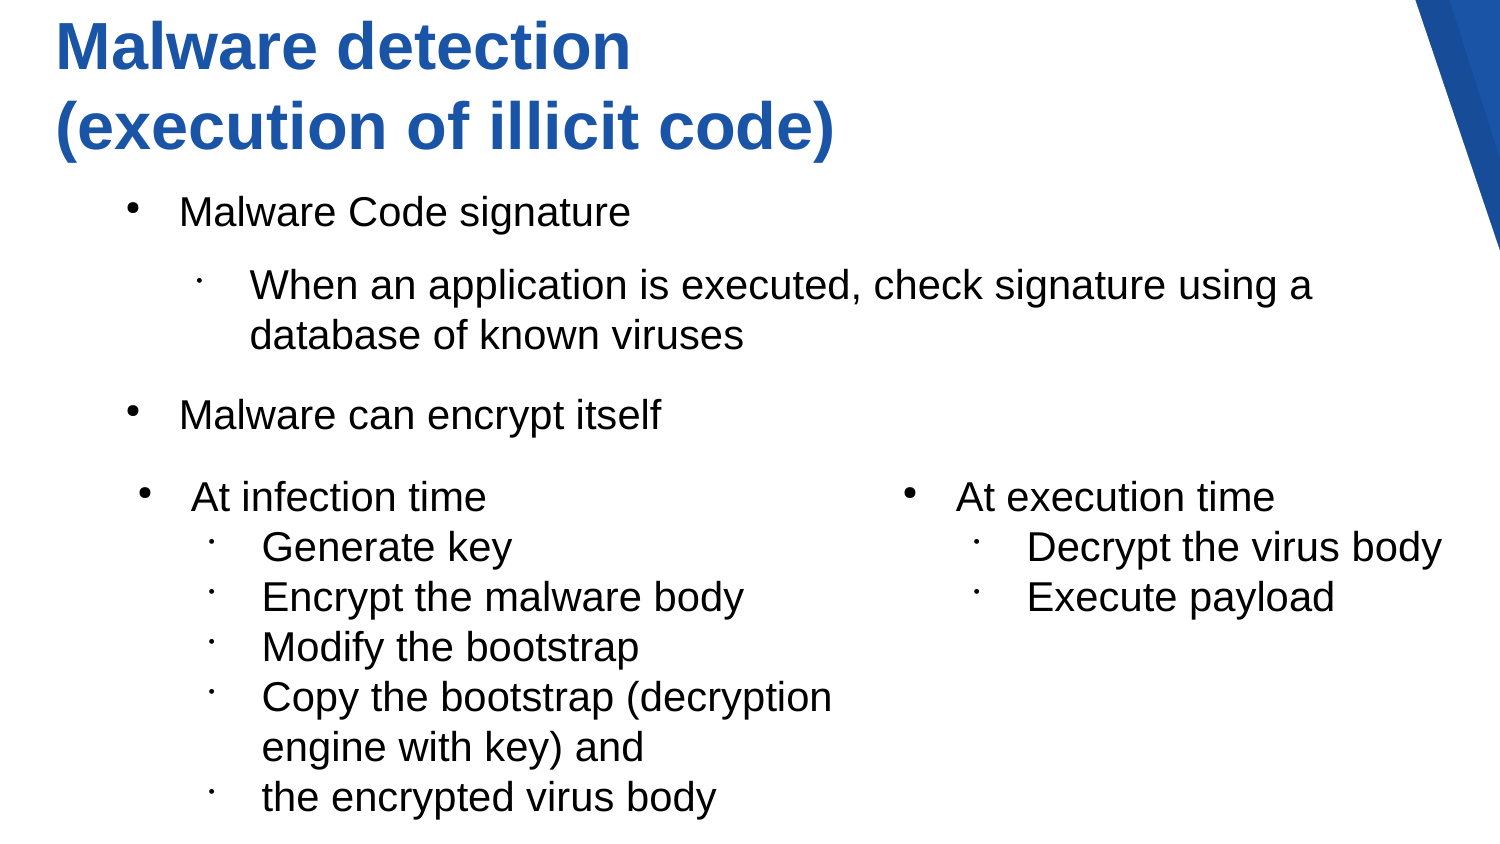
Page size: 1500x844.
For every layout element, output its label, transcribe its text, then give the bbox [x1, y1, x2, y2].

list At execution time Decrypt the virus body Execute payload [870, 454, 1475, 844]
list Malware Code signature When an application is executed, check signature using a database of known viruses Malware can encrypt itself [92, 169, 1411, 736]
list At infection time Generate key Encrypt the malware body Modify the bootstrap Copy the bootstrap (decryption engine with key) and the encrypted virus body [105, 454, 870, 844]
title Malware detection (execution of illicit code) [40, 110, 1231, 178]
